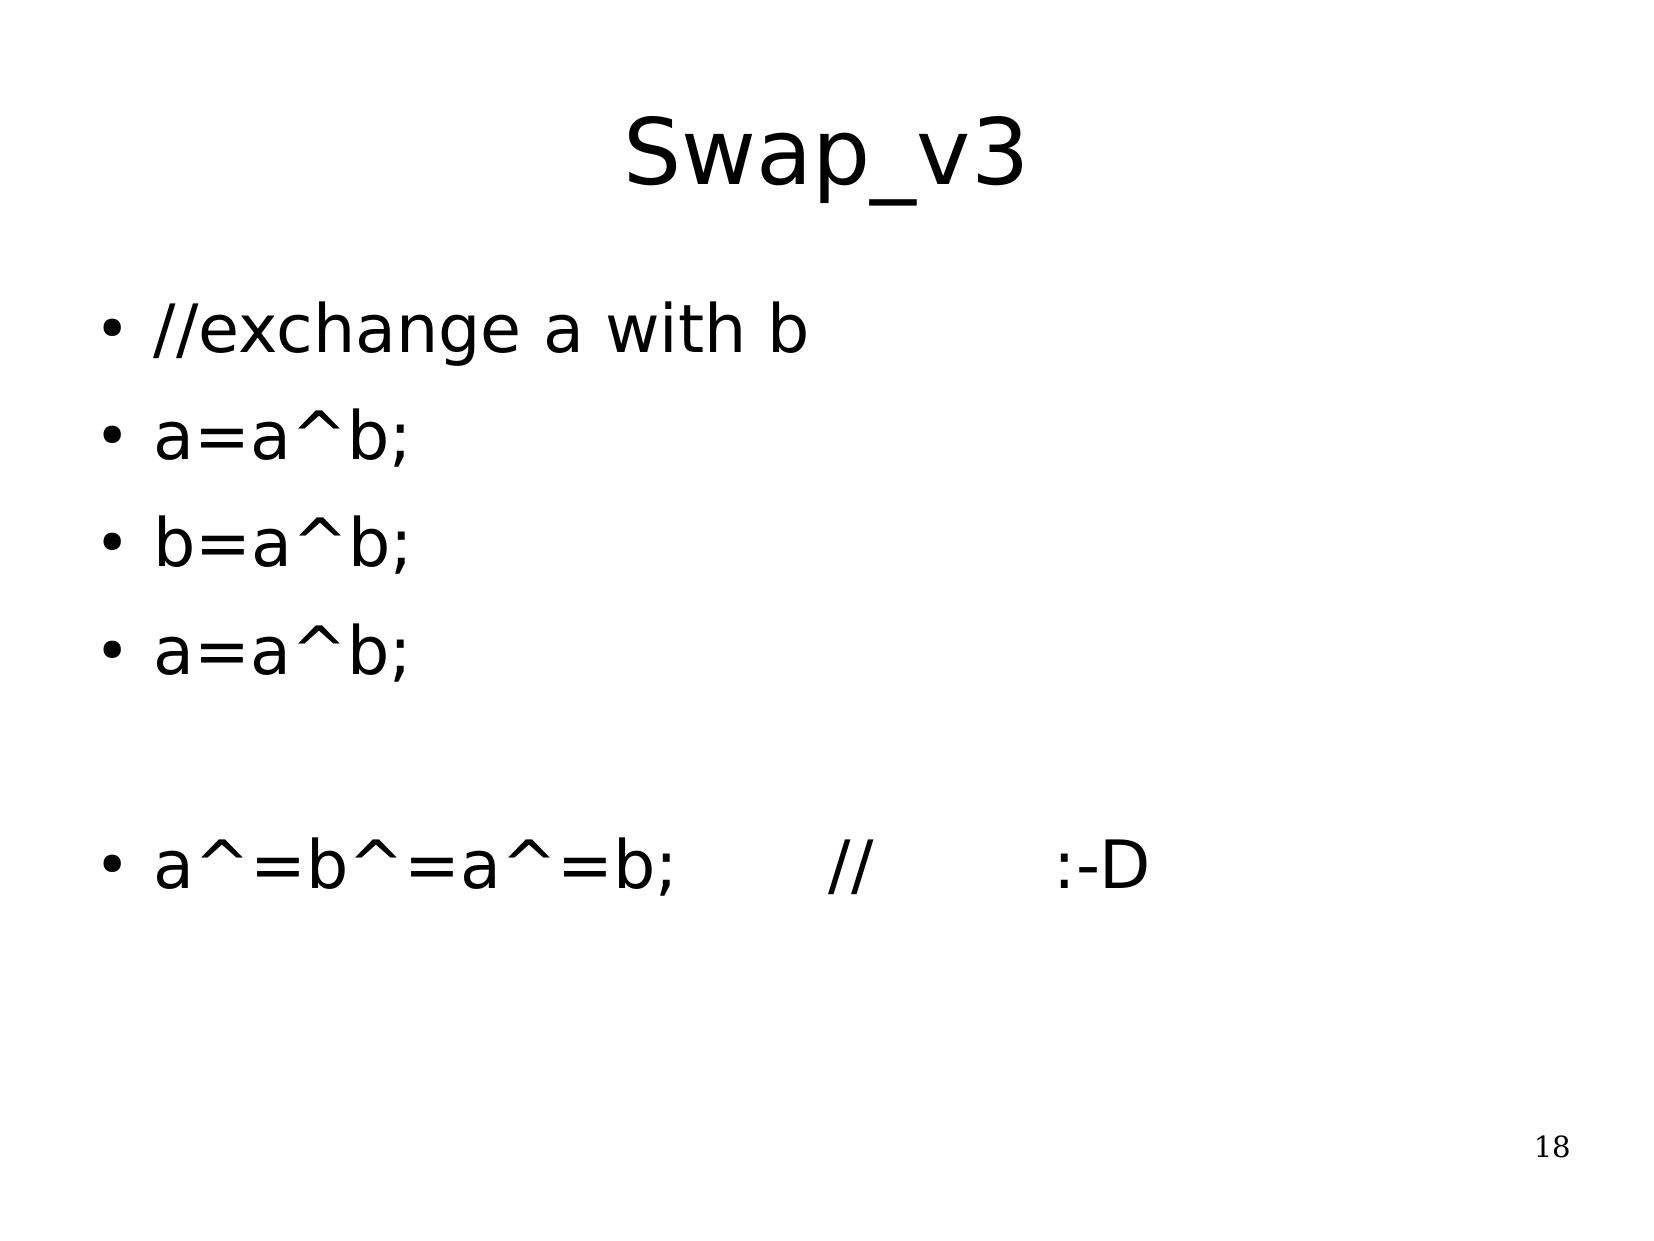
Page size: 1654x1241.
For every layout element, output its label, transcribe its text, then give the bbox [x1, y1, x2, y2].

list //exchange a with b a=a^b; b=a^b; a=a^b; a^=b^=a^=b; // :-D [82, 290, 1571, 1010]
title Swap_v3 [82, 49, 1571, 257]
